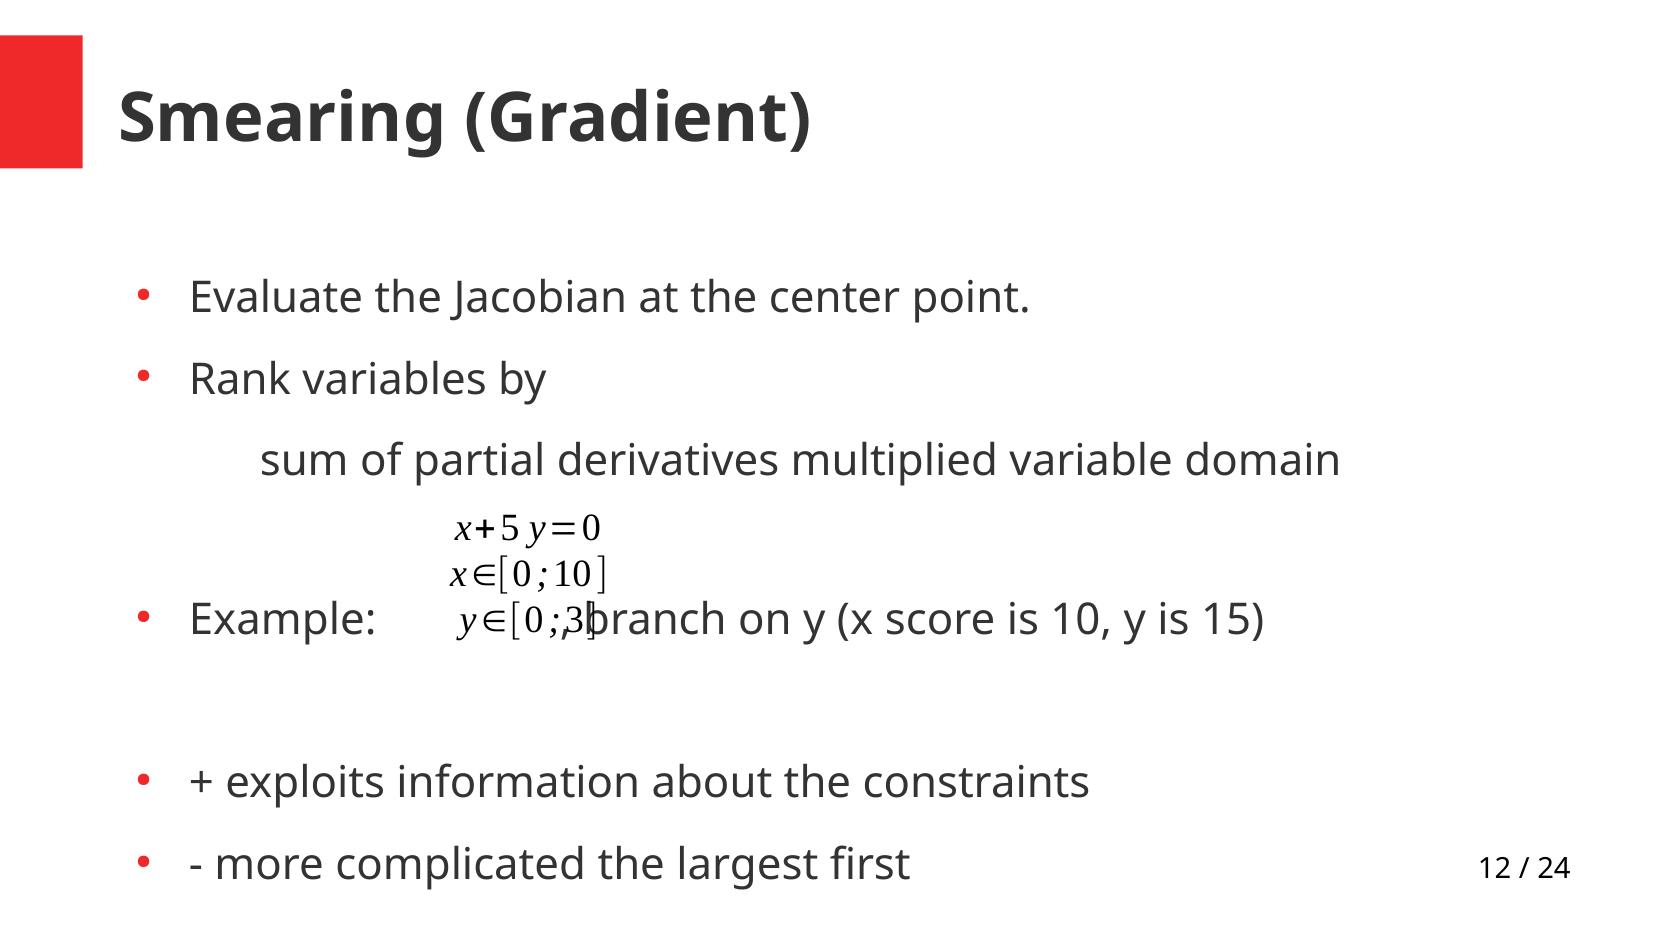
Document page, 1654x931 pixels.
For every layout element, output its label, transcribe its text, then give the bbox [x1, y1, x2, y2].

chart [438, 506, 616, 642]
list Evaluate the Jacobian at the center point. Rank variables by sum of partial derivatives multiplied variable domain Example: , branch on y (x score is 10, y is 15) + exploits information about the constraints - more complicated the largest first [118, 265, 1536, 806]
title Smearing (Gradient) [118, 37, 1571, 193]
